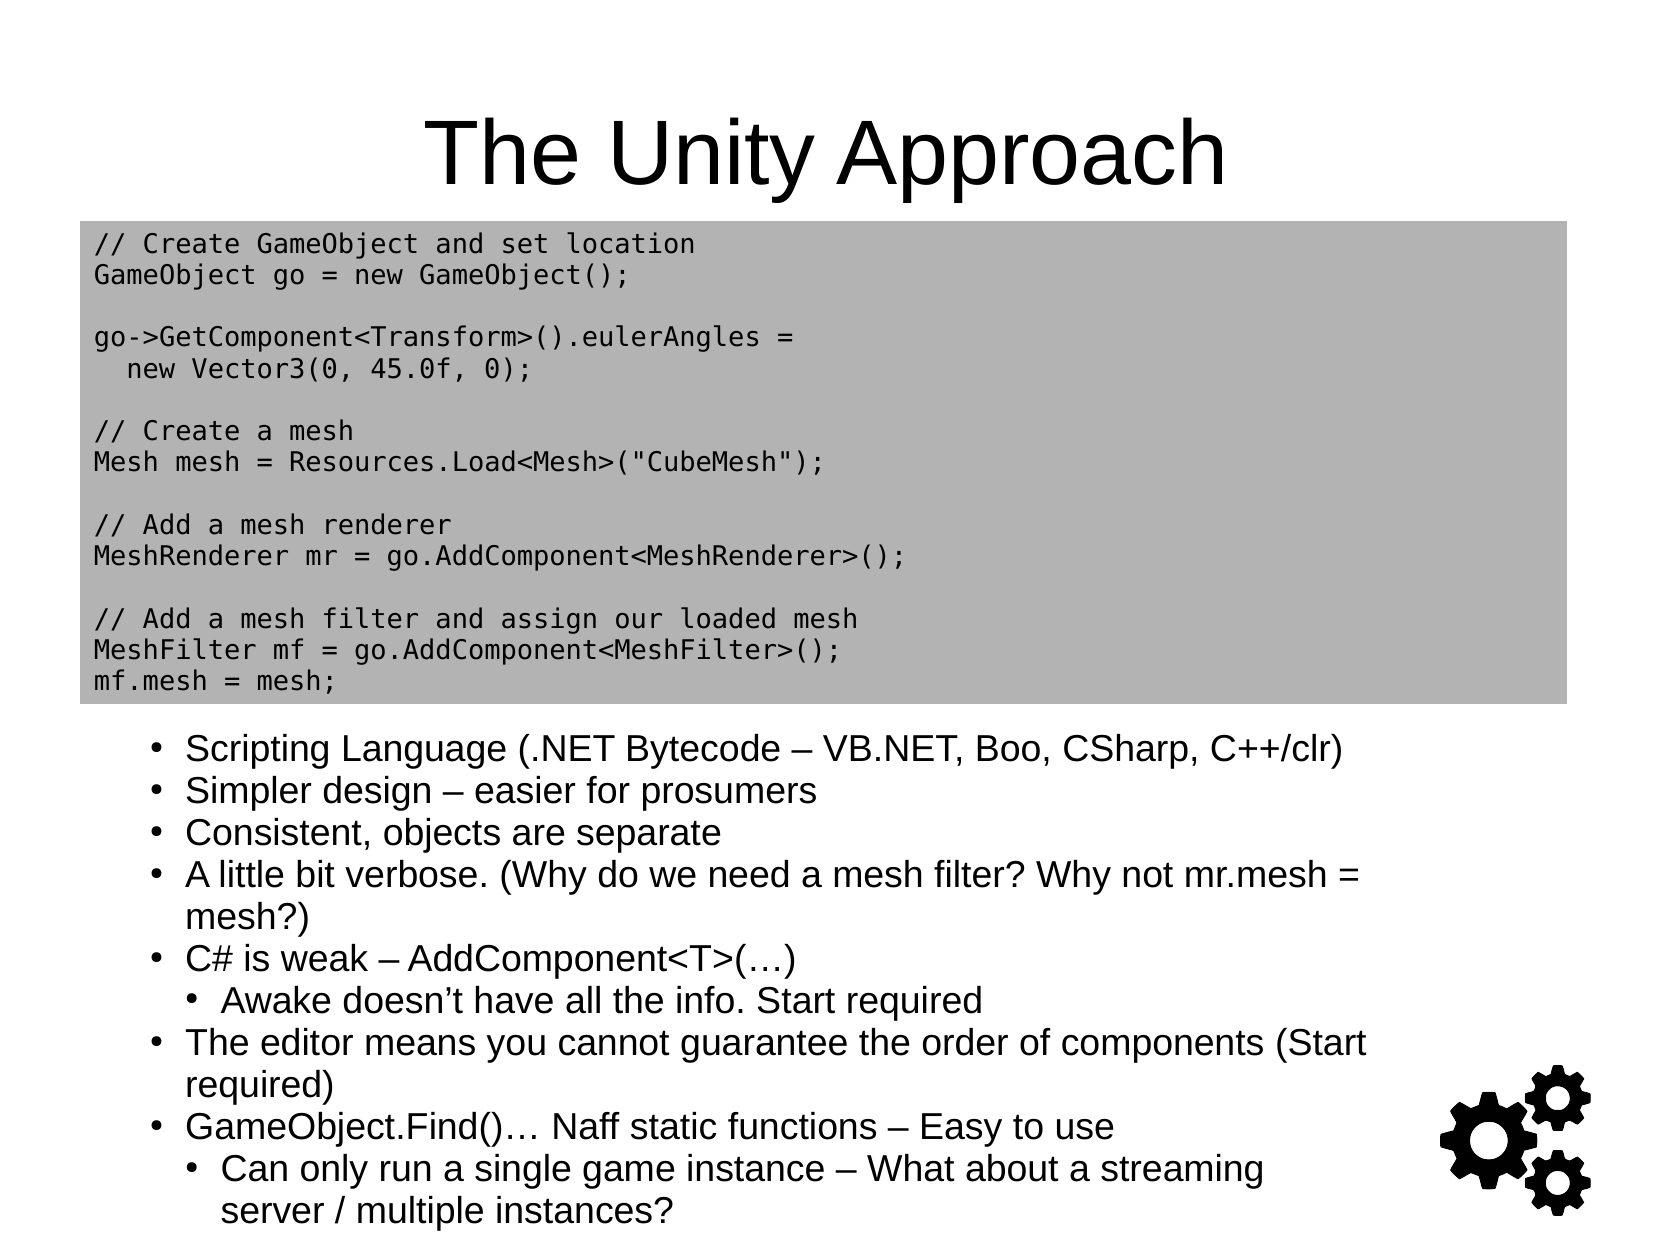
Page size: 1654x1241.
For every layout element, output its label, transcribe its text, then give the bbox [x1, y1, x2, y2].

table_header // Create GameObject and set location GameObject go = new GameObject(); go->GetComponent<Transform>().eulerAngles = new Vector3(0, 45.0f, 0); // Create a mesh Mesh mesh = Resources.Load<Mesh>("CubeMesh"); // Add a mesh renderer MeshRenderer mr = go.AddComponent<MeshRenderer>(); // Add a mesh filter and assign our loaded mesh MeshFilter mf = go.AddComponent<MeshFilter>(); mf.mesh = mesh; [80, 221, 1567, 704]
title The Unity Approach [82, 49, 1571, 257]
picture [1440, 1065, 1591, 1216]
text_box Scripting Language (.NET Bytecode – VB.NET, Boo, CSharp, C++/clr) Simpler design – easier for prosumers Consistent, objects are separate A little bit verbose. (Why do we need a mesh filter? Why not mr.mesh = mesh?) C# is weak – AddComponent<T>(…) Awake doesn’t have all the info. Start required The editor means you cannot guarantee the order of components (Start required) GameObject.Find()… Naff static functions – Easy to use Can only run a single game instance – What about a streaming server / multiple instances? [135, 720, 1411, 1239]
